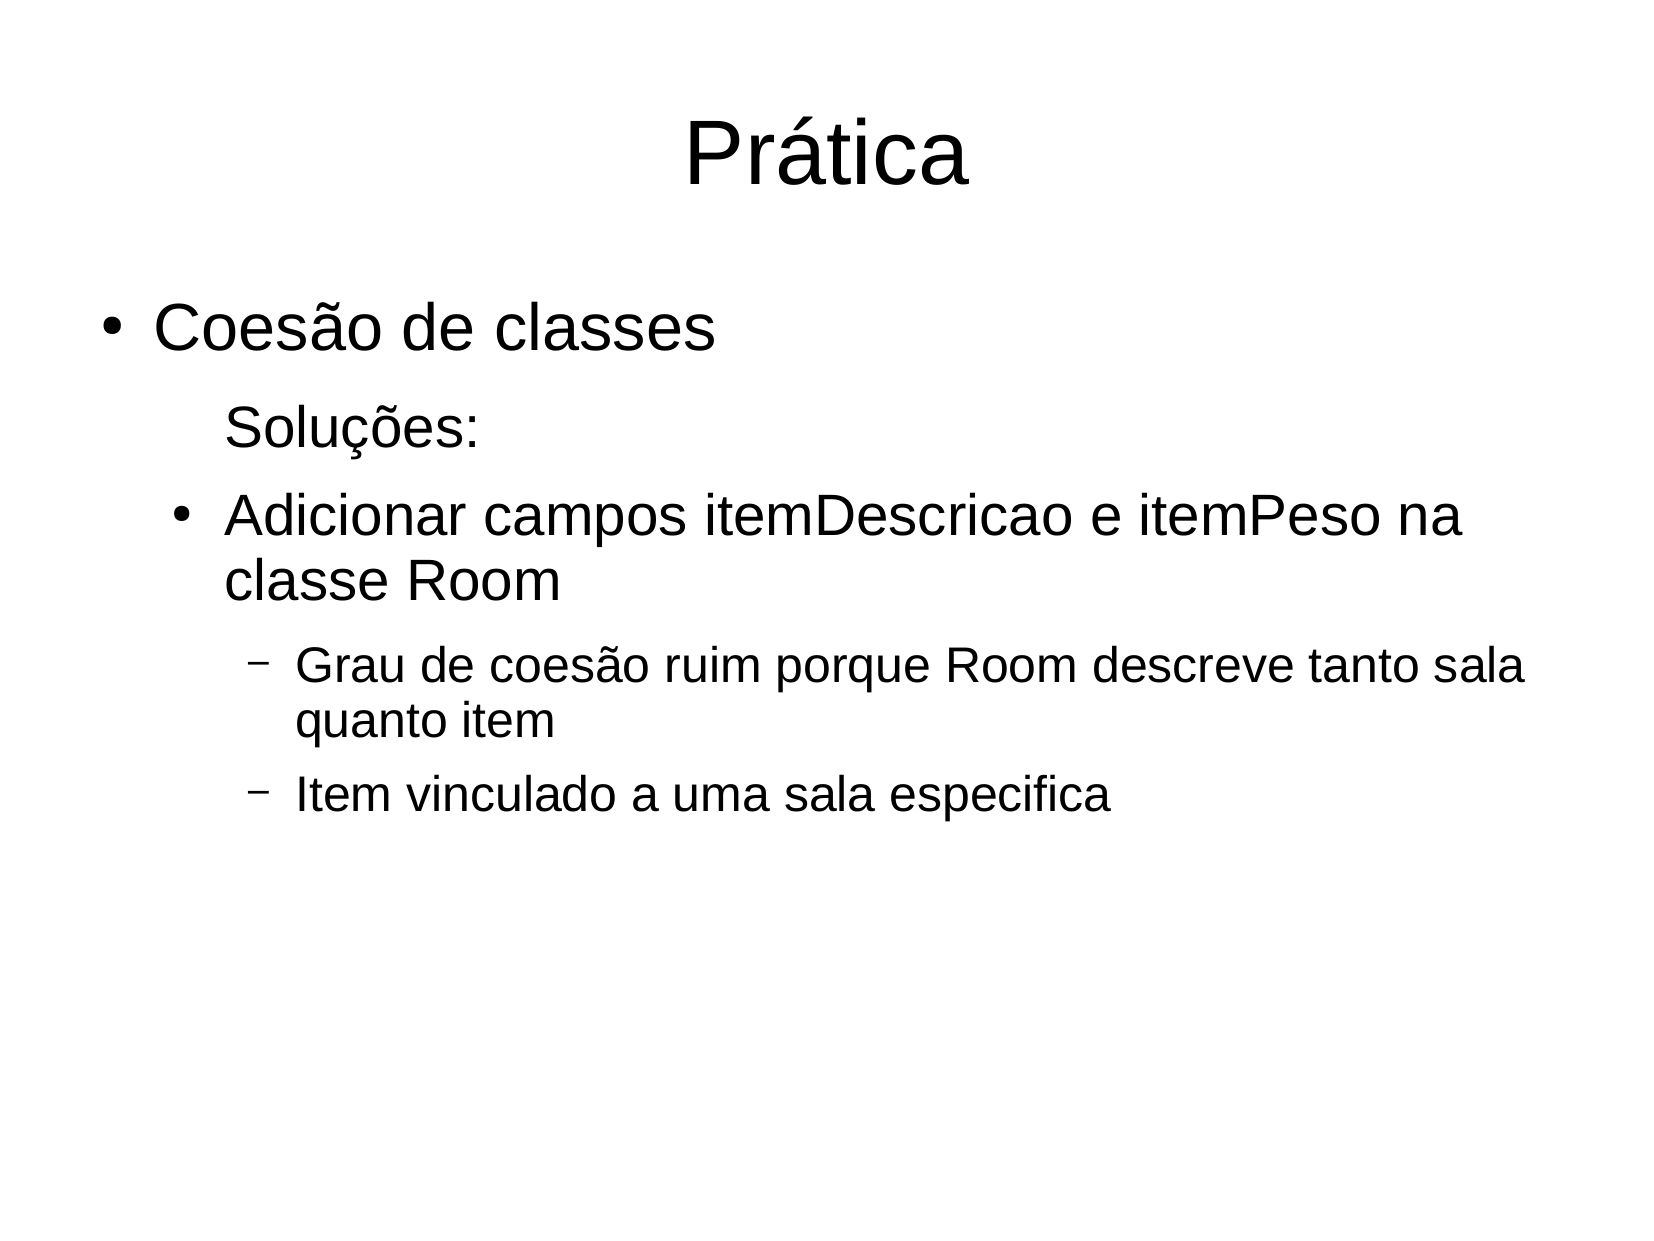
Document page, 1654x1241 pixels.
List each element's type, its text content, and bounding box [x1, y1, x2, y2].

list Coesão de classes Soluções: Adicionar campos itemDescricao e itemPeso na classe Room Grau de coesão ruim porque Room descreve tanto sala quanto item Item vinculado a uma sala especifica [82, 290, 1571, 1109]
title Prática [82, 49, 1571, 257]
